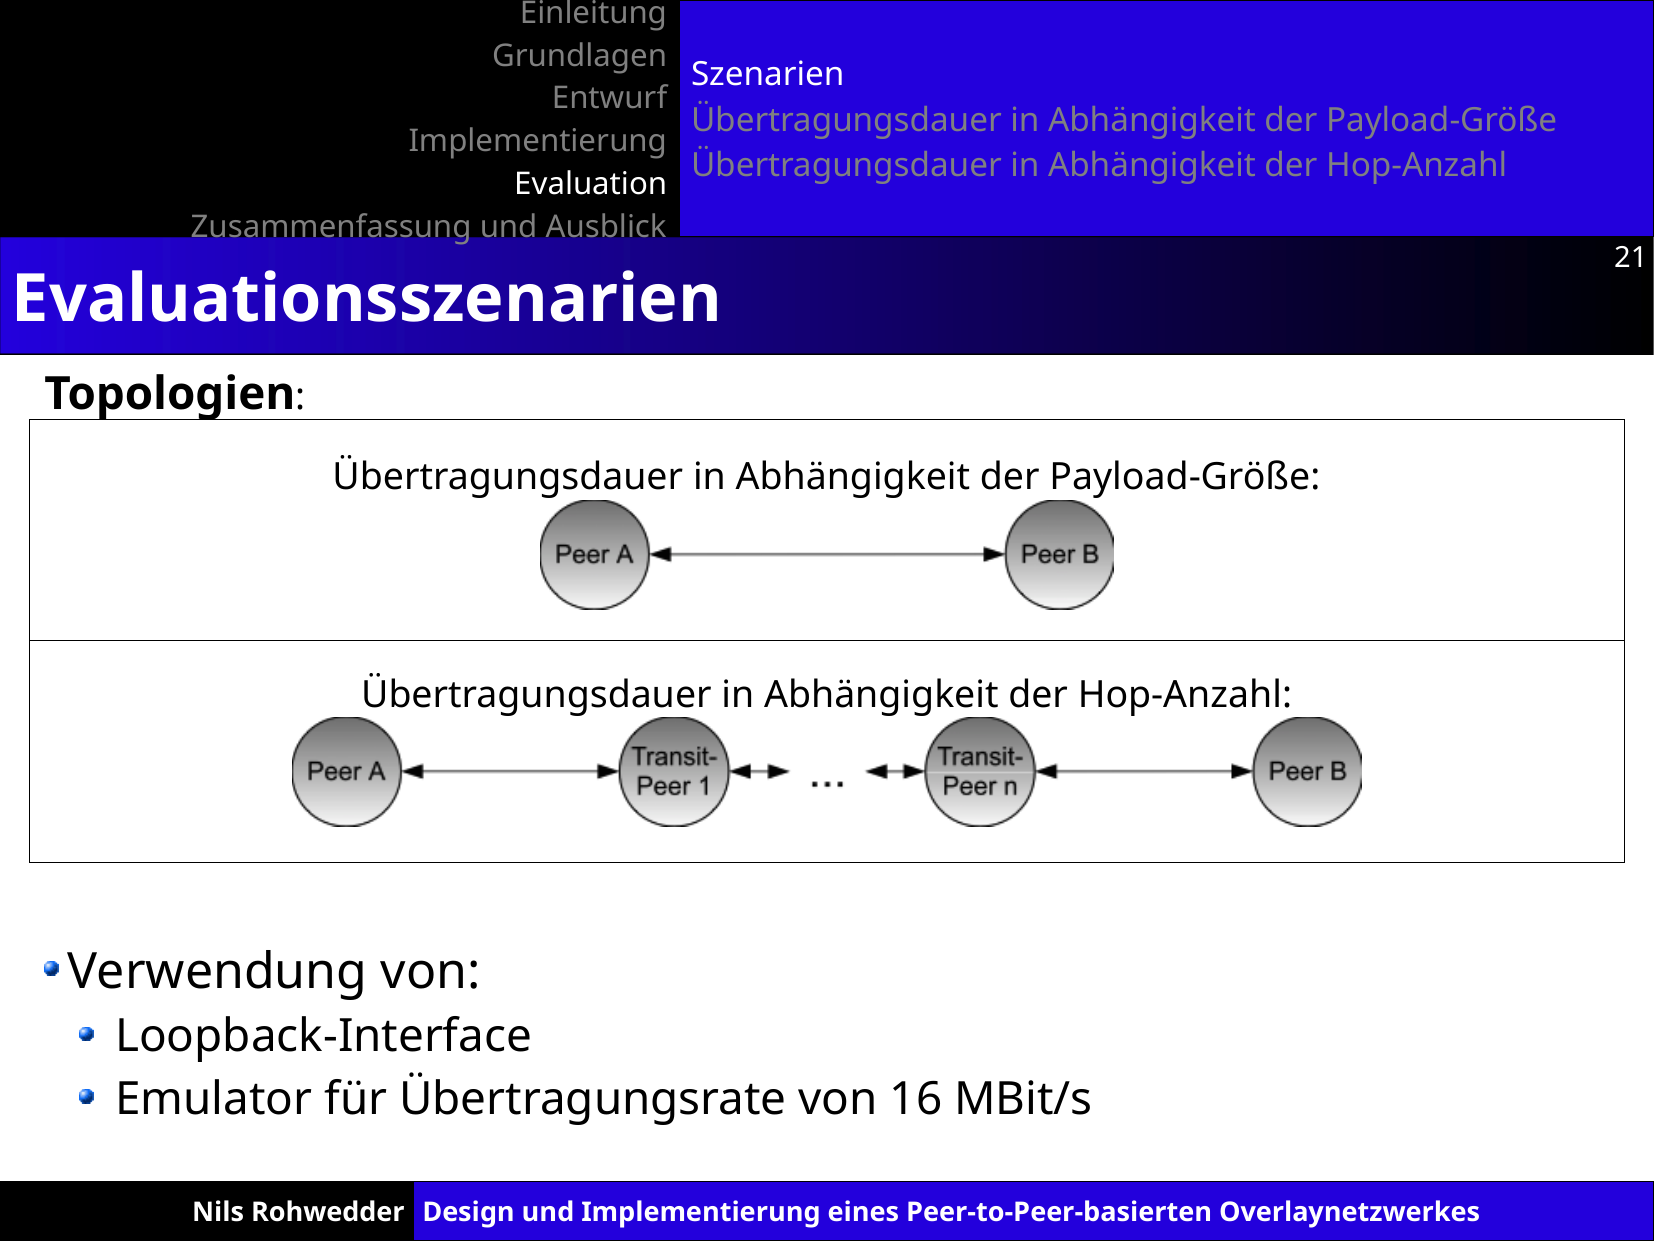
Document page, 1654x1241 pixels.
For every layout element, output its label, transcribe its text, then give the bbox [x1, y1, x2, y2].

text_box Topologien: [29, 419, 1625, 640]
picture [0, 237, 11, 355]
title Evaluationsszenarien [11, 236, 1388, 355]
picture [1388, 237, 1654, 355]
text_box Topologien: [29, 641, 1625, 863]
text_box Verwendung von: Loopback-Interface Emulator für Übertragungsrate von 16 MBit/s [29, 927, 1270, 1114]
